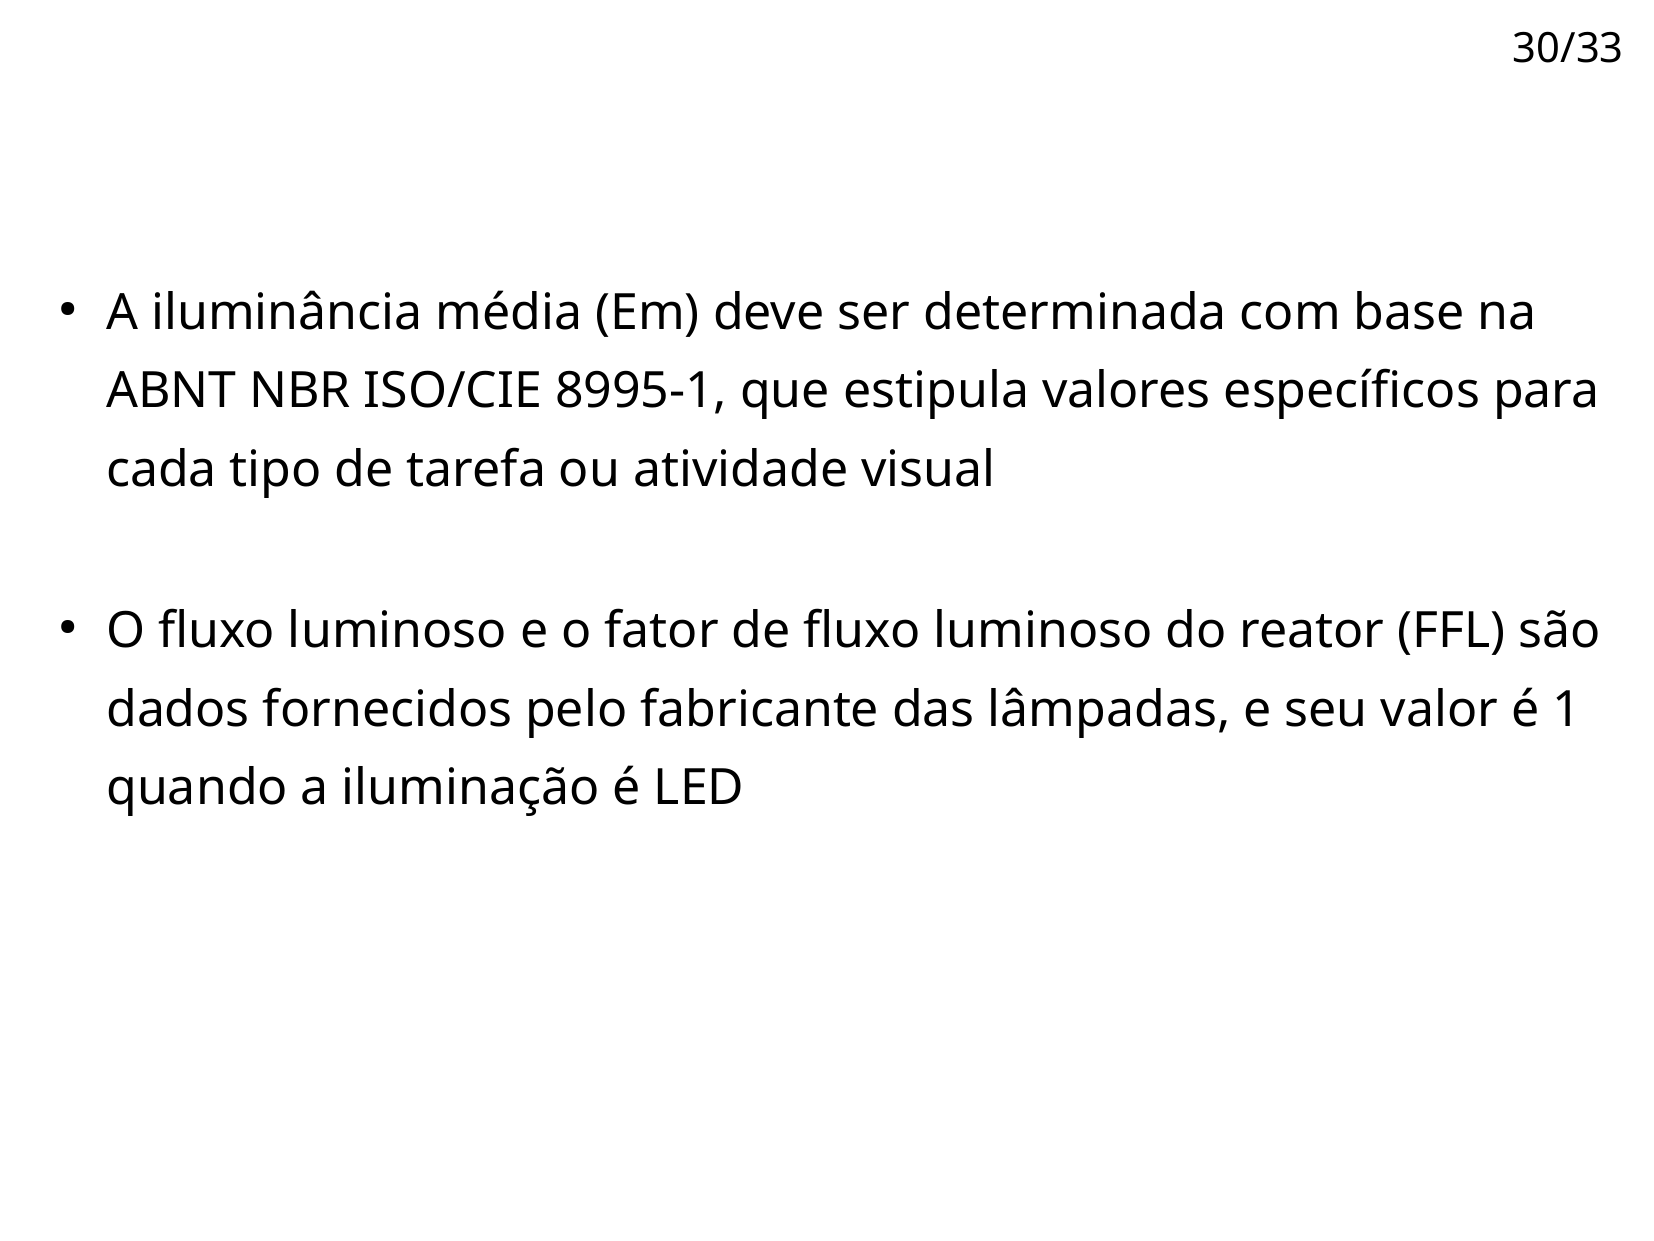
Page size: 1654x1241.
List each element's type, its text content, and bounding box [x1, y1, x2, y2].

list A iluminância média (Em) deve ser determinada com base na ABNT NBR ISO/CIE 8995-1, que estipula valores específicos para cada tipo de tarefa ou atividade visual O fluxo luminoso e o fator de fluxo luminoso do reator (FFL) são dados fornecidos pelo fabricante das lâmpadas, e seu valor é 1 quando a iluminação é LED [59, 265, 1625, 1211]
